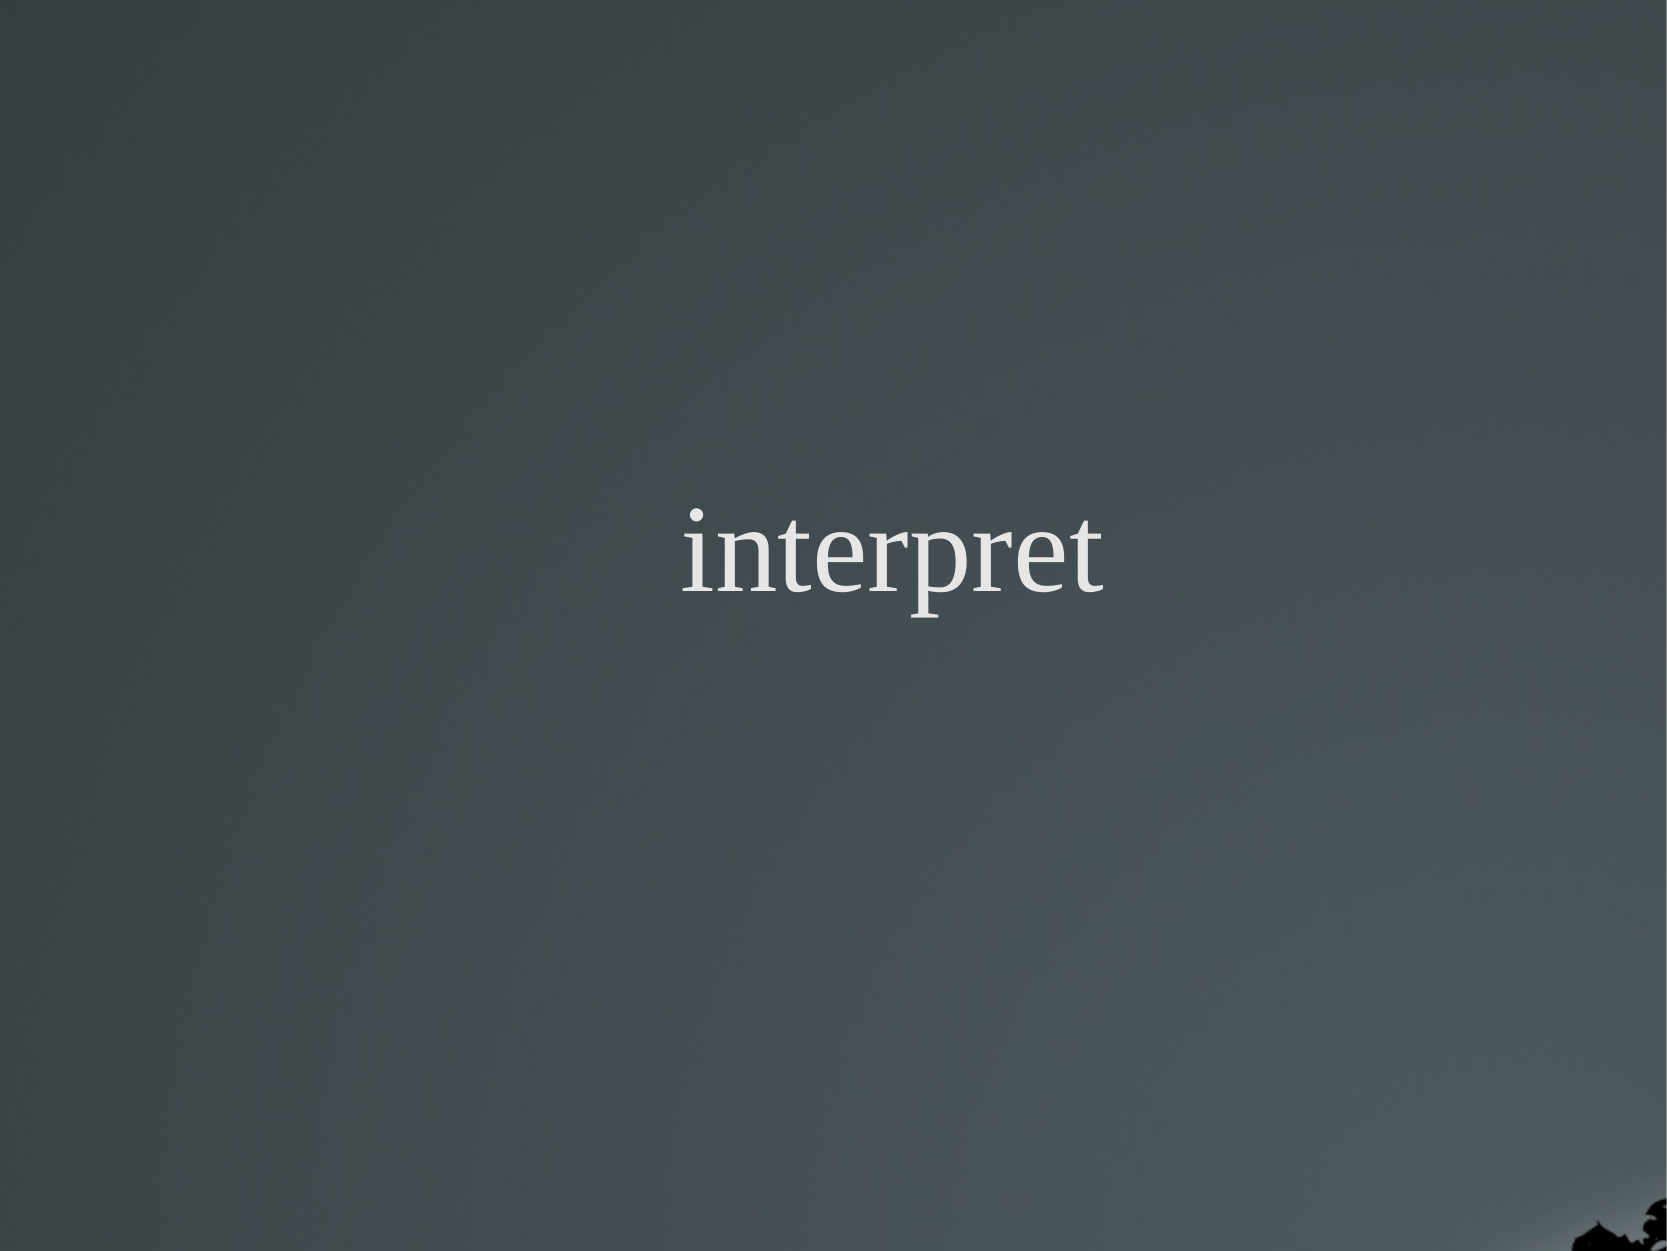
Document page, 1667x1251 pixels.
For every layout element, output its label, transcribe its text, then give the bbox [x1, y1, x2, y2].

picture [0, 0, 1667, 1251]
text_box interpret [142, 471, 1607, 745]
